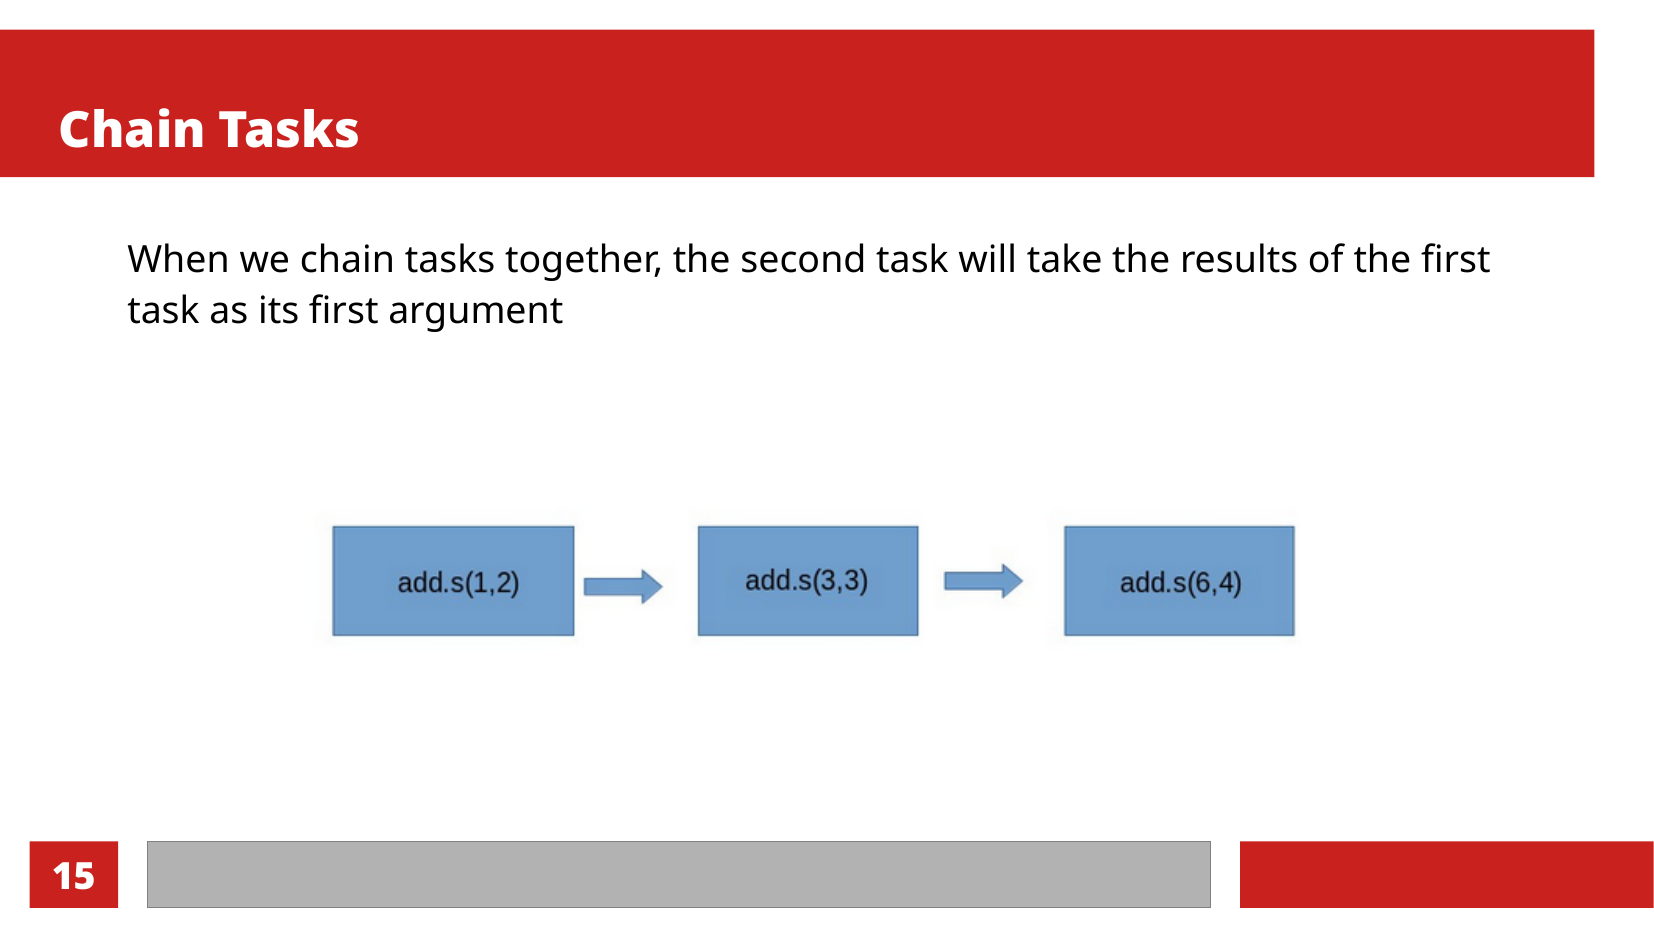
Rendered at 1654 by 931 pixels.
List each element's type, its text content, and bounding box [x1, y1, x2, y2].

text_box When we chain tasks together, the second task will take the results of the first task as its first argument [112, 225, 1576, 327]
picture [262, 420, 1383, 713]
title Chain Tasks [59, 44, 1595, 163]
